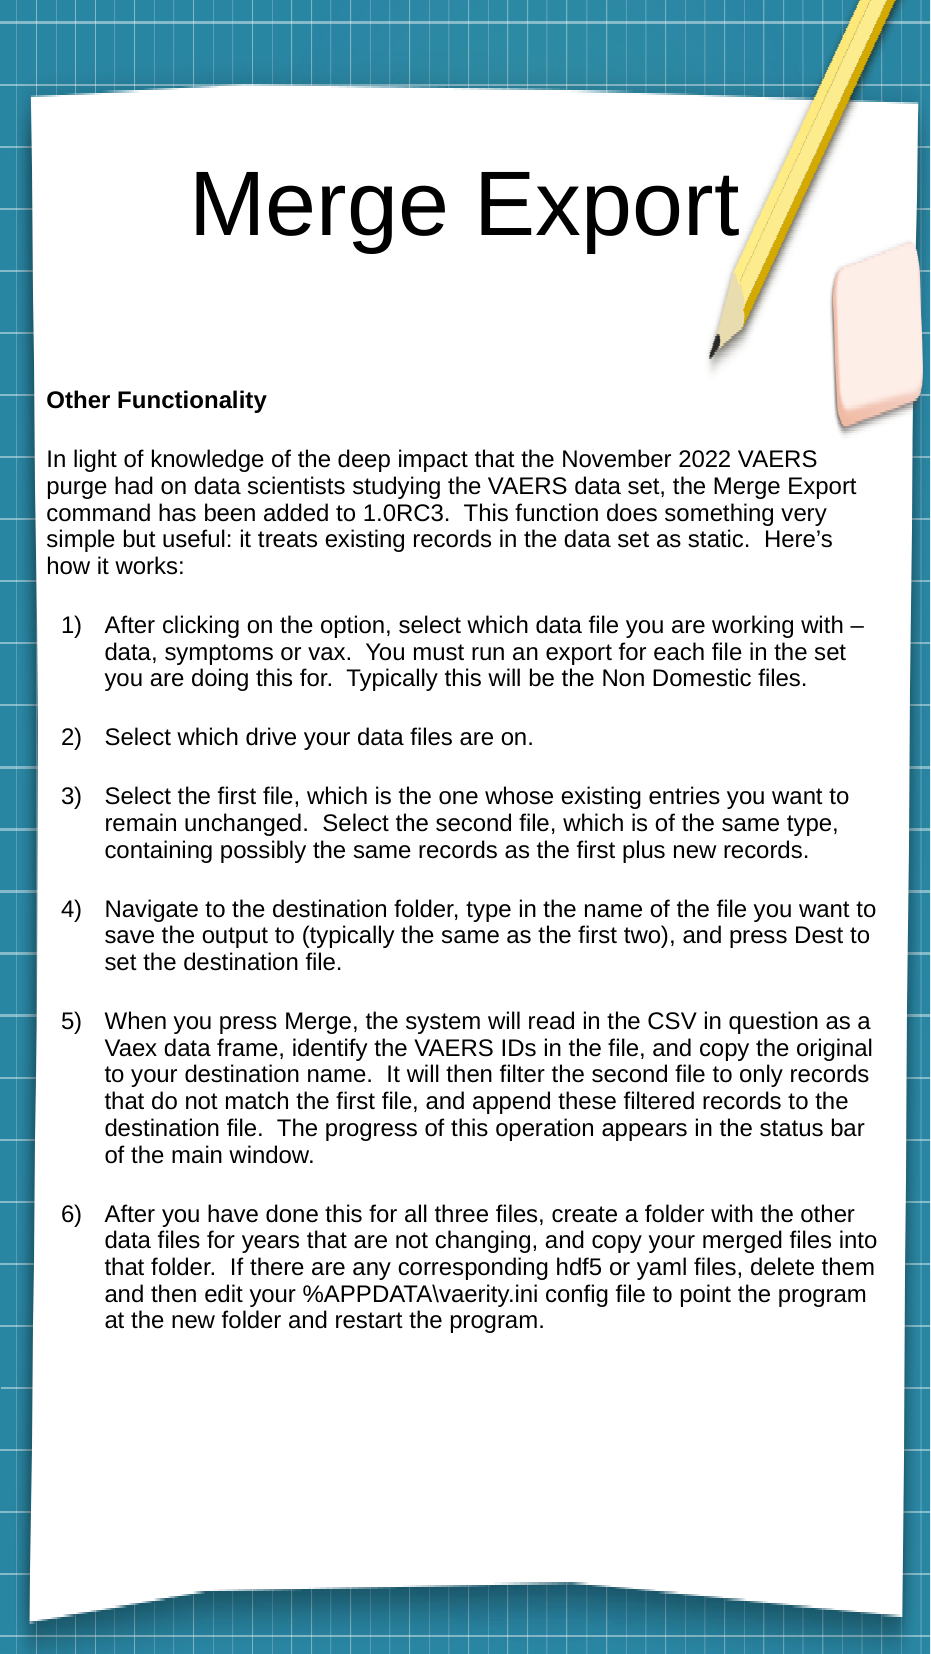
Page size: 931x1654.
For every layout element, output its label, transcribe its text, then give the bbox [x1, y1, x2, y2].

list Other Functionality In light of knowledge of the deep impact that the November 2022 VAERS purge had on data scientists studying the VAERS data set, the Merge Export command has been added to 1.0RC3. This function does something very simple but useful: it treats existing records in the data set as static. Here’s how it works: After clicking on the option, select which data file you are working with – data, symptoms or vax. You must run an export for each file in the set you are doing this for. Typically this will be the Non Domestic files. Select which drive your data files are on. Select the first file, which is the one whose existing entries you want to remain unchanged. Select the second file, which is of the same type, containing possibly the same records as the first plus new records. Navigate to the destination folder, type in the name of the file you want to save the output to (typically the same as the first two), and press Dest to set the destination file. When you press Merge, the system will read in the CSV in question as a Vaex data frame, identify the VAERS IDs in the file, and copy the original to your destination name. It will then filter the second file to only records that do not match the first file, and append these filtered records to the destination file. The progress of this operation appears in the status bar of the main window. After you have done this for all three files, create a folder with the other data files for years that are not changing, and copy your merged files into that folder. If there are any corresponding hdf5 or yaml files, delete them and then edit your %APPDATA\vaerity.ini config file to point the program at the new folder and restart the program. [46, 386, 884, 1346]
picture [0, 0, 931, 1654]
title Merge Export [46, 65, 884, 342]
